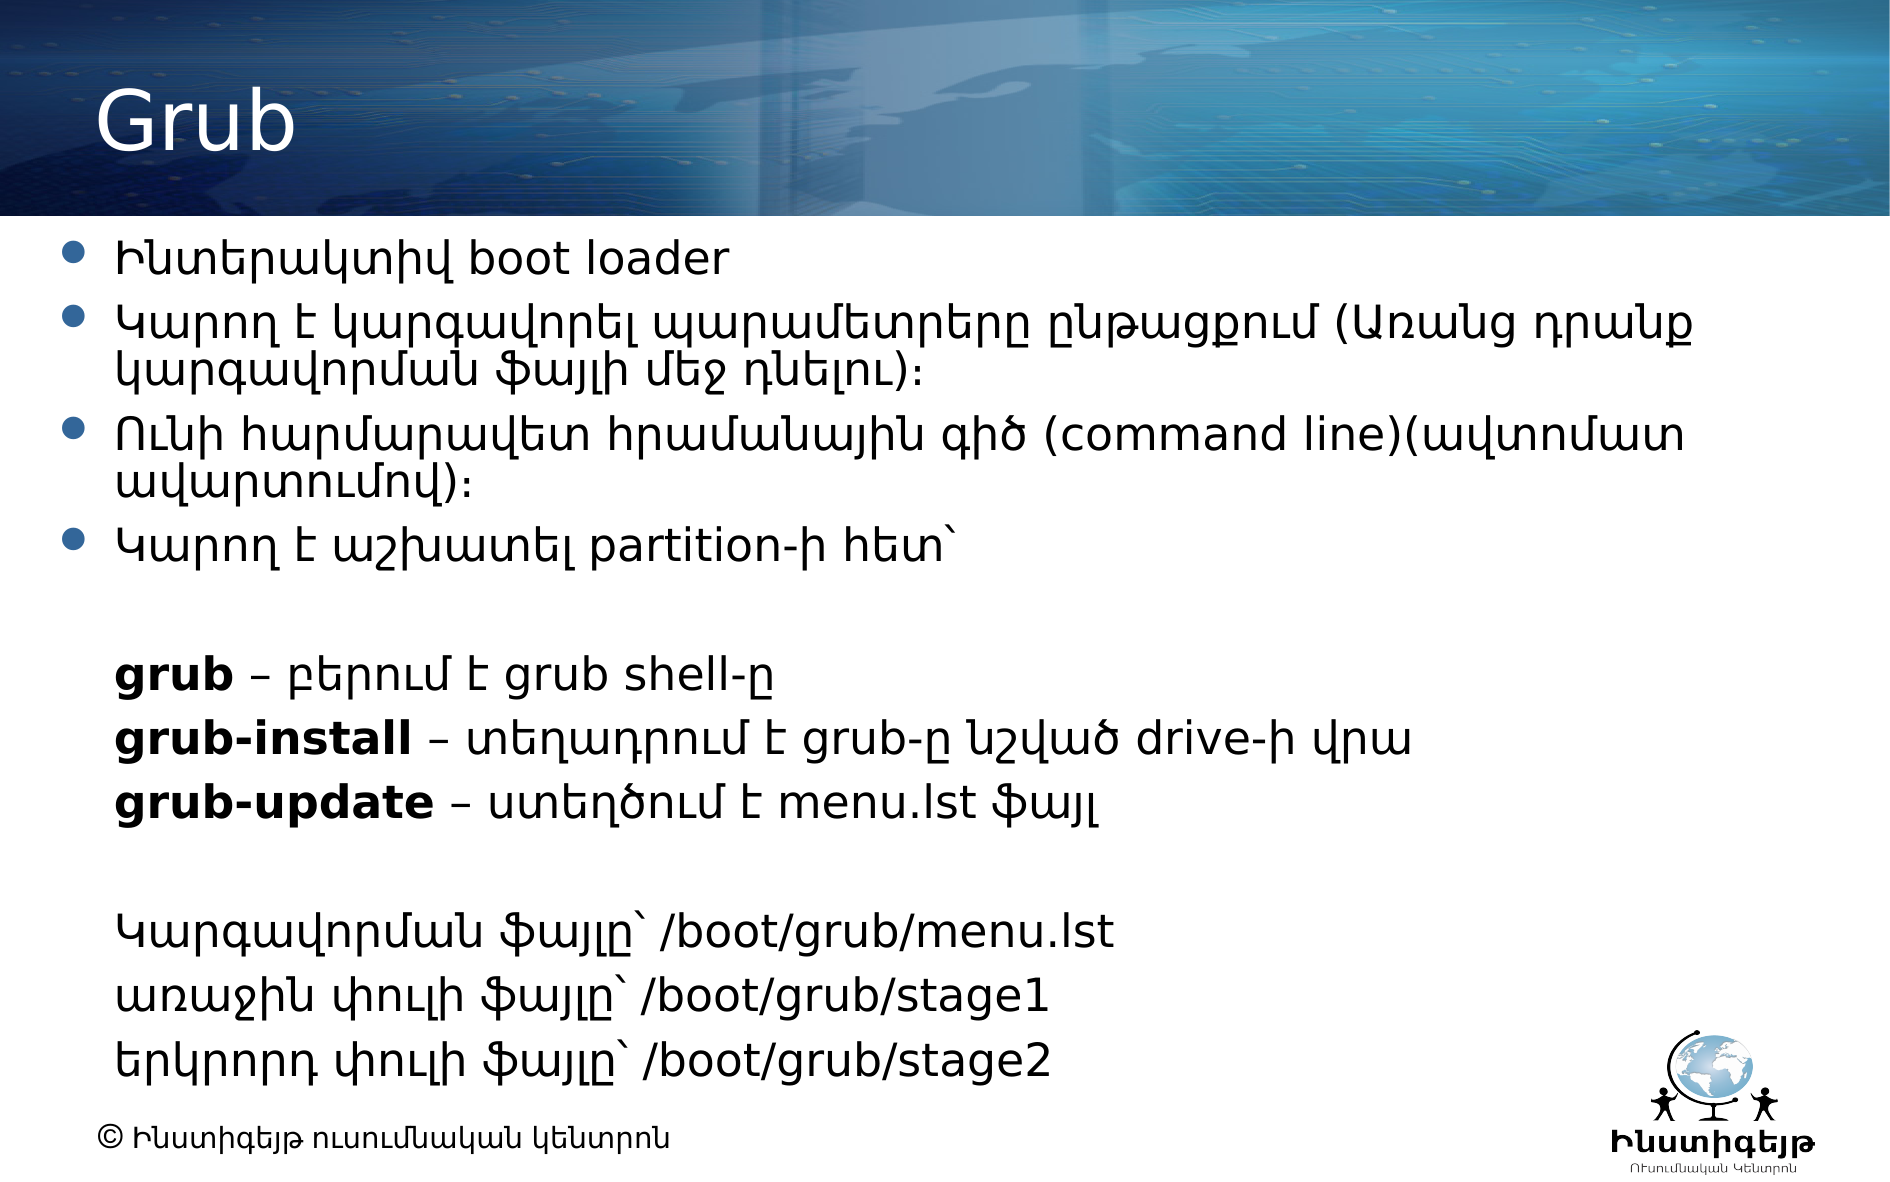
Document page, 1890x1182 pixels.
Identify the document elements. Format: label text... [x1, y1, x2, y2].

picture [0, 0, 1890, 216]
list Ինտերակտիվ boot loader Կարող է կարգավորել պարամետրերը ընթացքում (Առանց դրանք կարգավորման ֆայլի մեջ դնելու)։ Ունի հարմարավետ հրամանային գիծ (command line)(ավտոմատ ավարտումով)։ Կարող է աշխատել partition-ի հետ՝ grub – բերում է grub shell-ը grub-install – տեղադրում է grub-ը նշված drive-ի վրա grub-update – ստեղծում է menu.lst ֆայլ Կարգավորման ֆայլը՝ /boot/grub/menu.lst առաջին փուլի ֆայլը՝ /boot/grub/stage1 երկրորդ փուլի ֆայլը՝ /boot/grub/stage2 [59, 236, 1831, 1092]
picture [1612, 1092, 1815, 1175]
title Grub [94, 47, 1793, 217]
